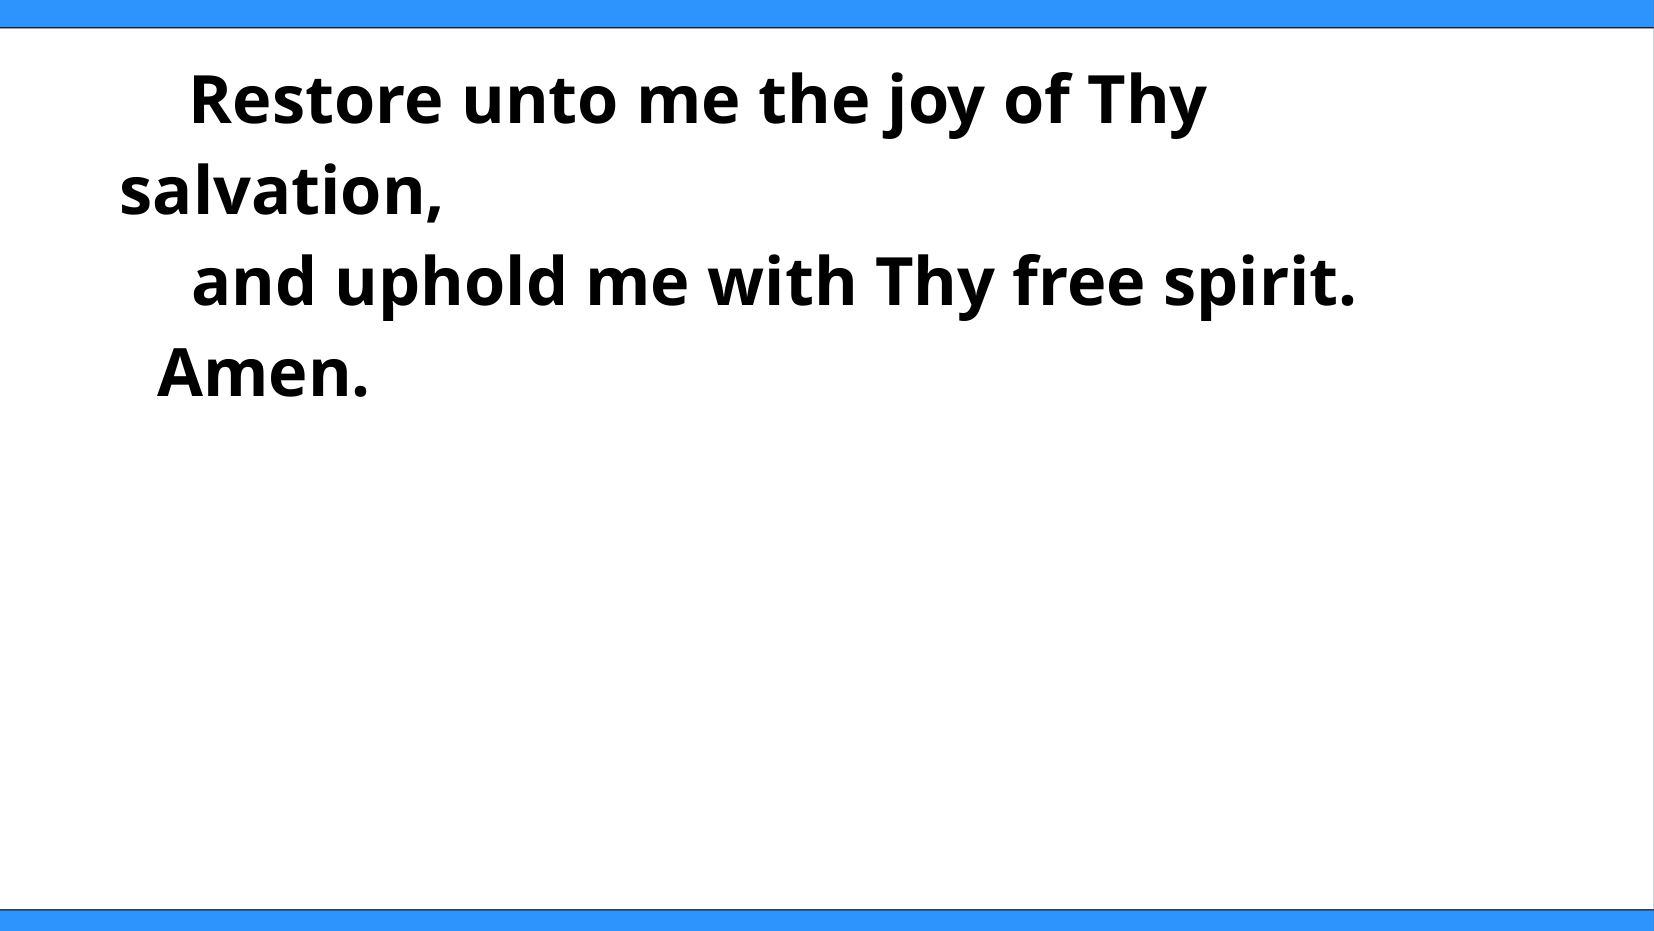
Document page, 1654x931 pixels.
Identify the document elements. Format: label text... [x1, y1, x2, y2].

picture [0, 0, 1654, 931]
text_box Restore unto me the joy of Thy salvation, and uphold me with Thy free spirit. Amen. [105, 45, 1561, 371]
